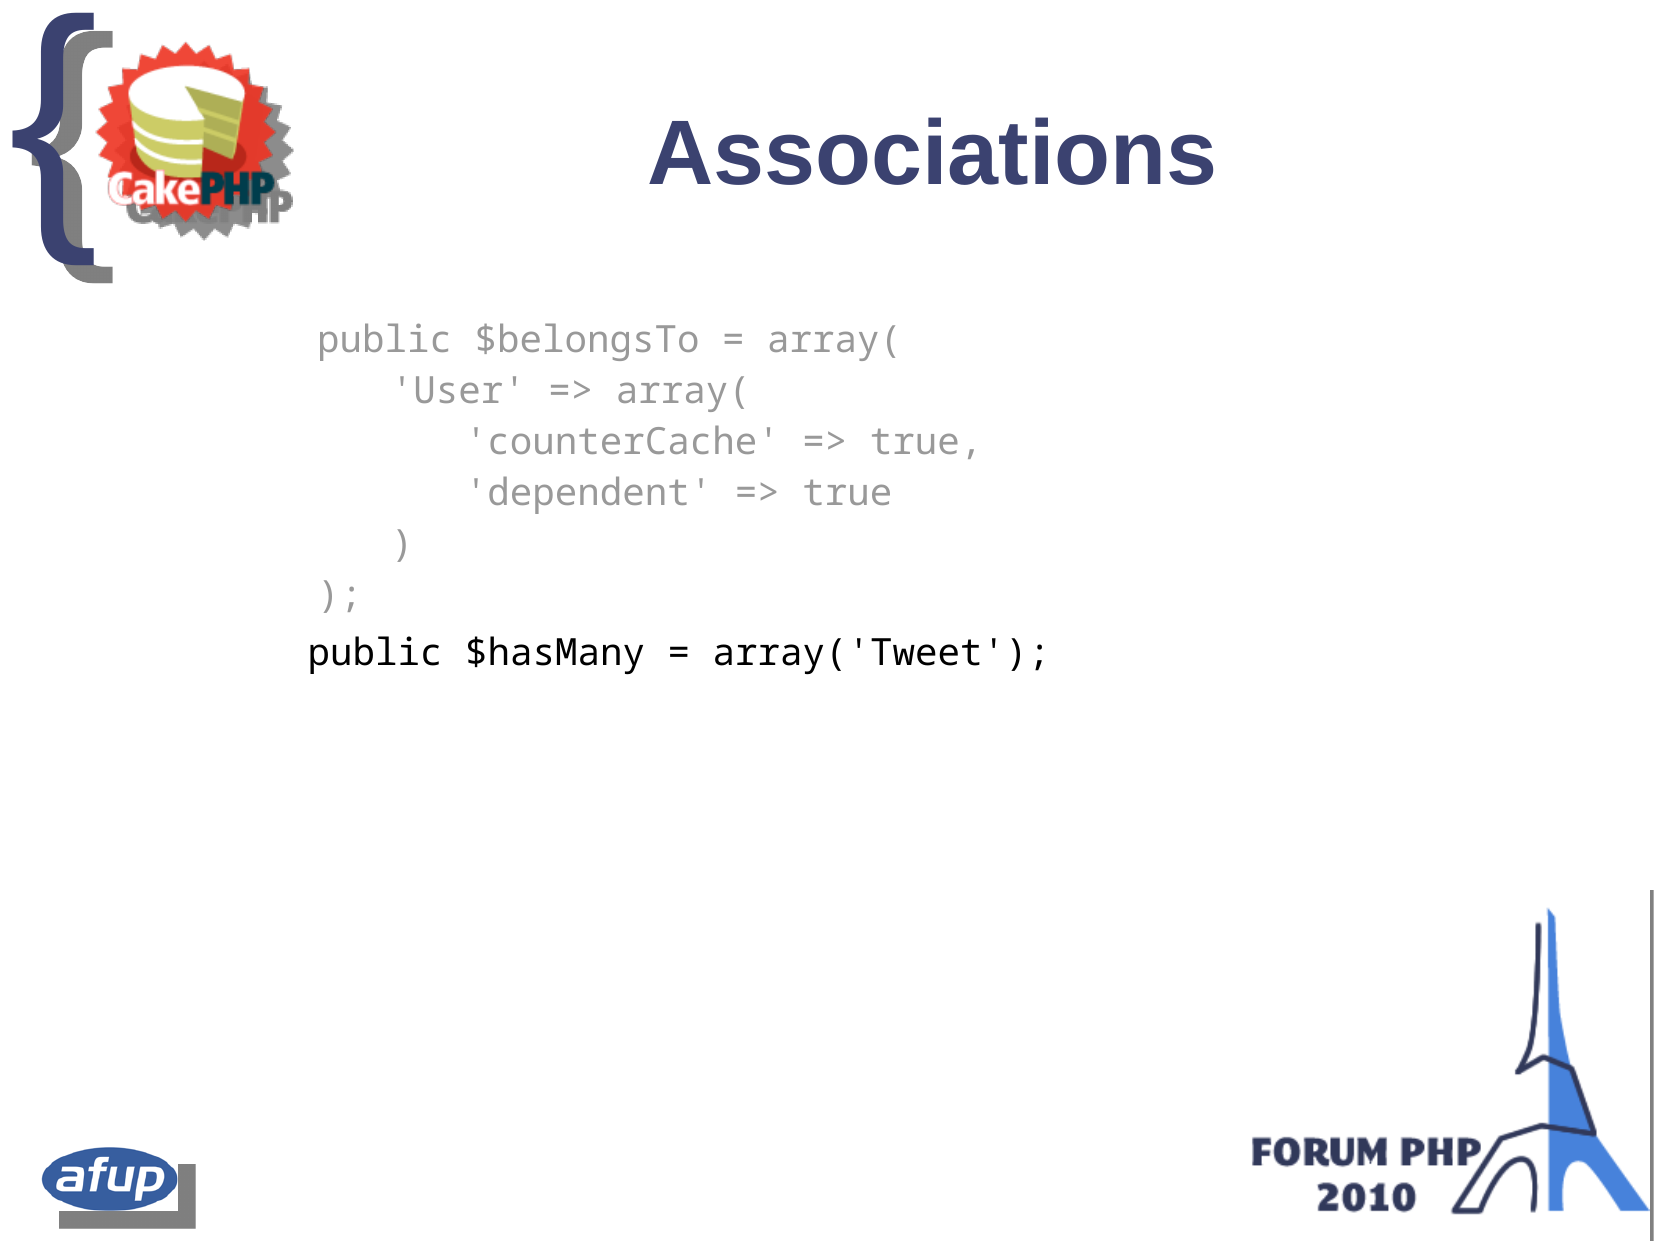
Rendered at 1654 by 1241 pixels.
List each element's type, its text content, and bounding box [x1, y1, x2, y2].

text_box public $hasMany = array('Tweet'); [219, 617, 1371, 677]
picture [88, 35, 284, 231]
picture [1240, 872, 1650, 1241]
picture [41, 1146, 178, 1211]
title Associations [295, 56, 1571, 250]
text_box public $belongsTo = array( 'User' => array( 'counterCache' => true, 'dependent' => true ) ); [228, 305, 998, 582]
